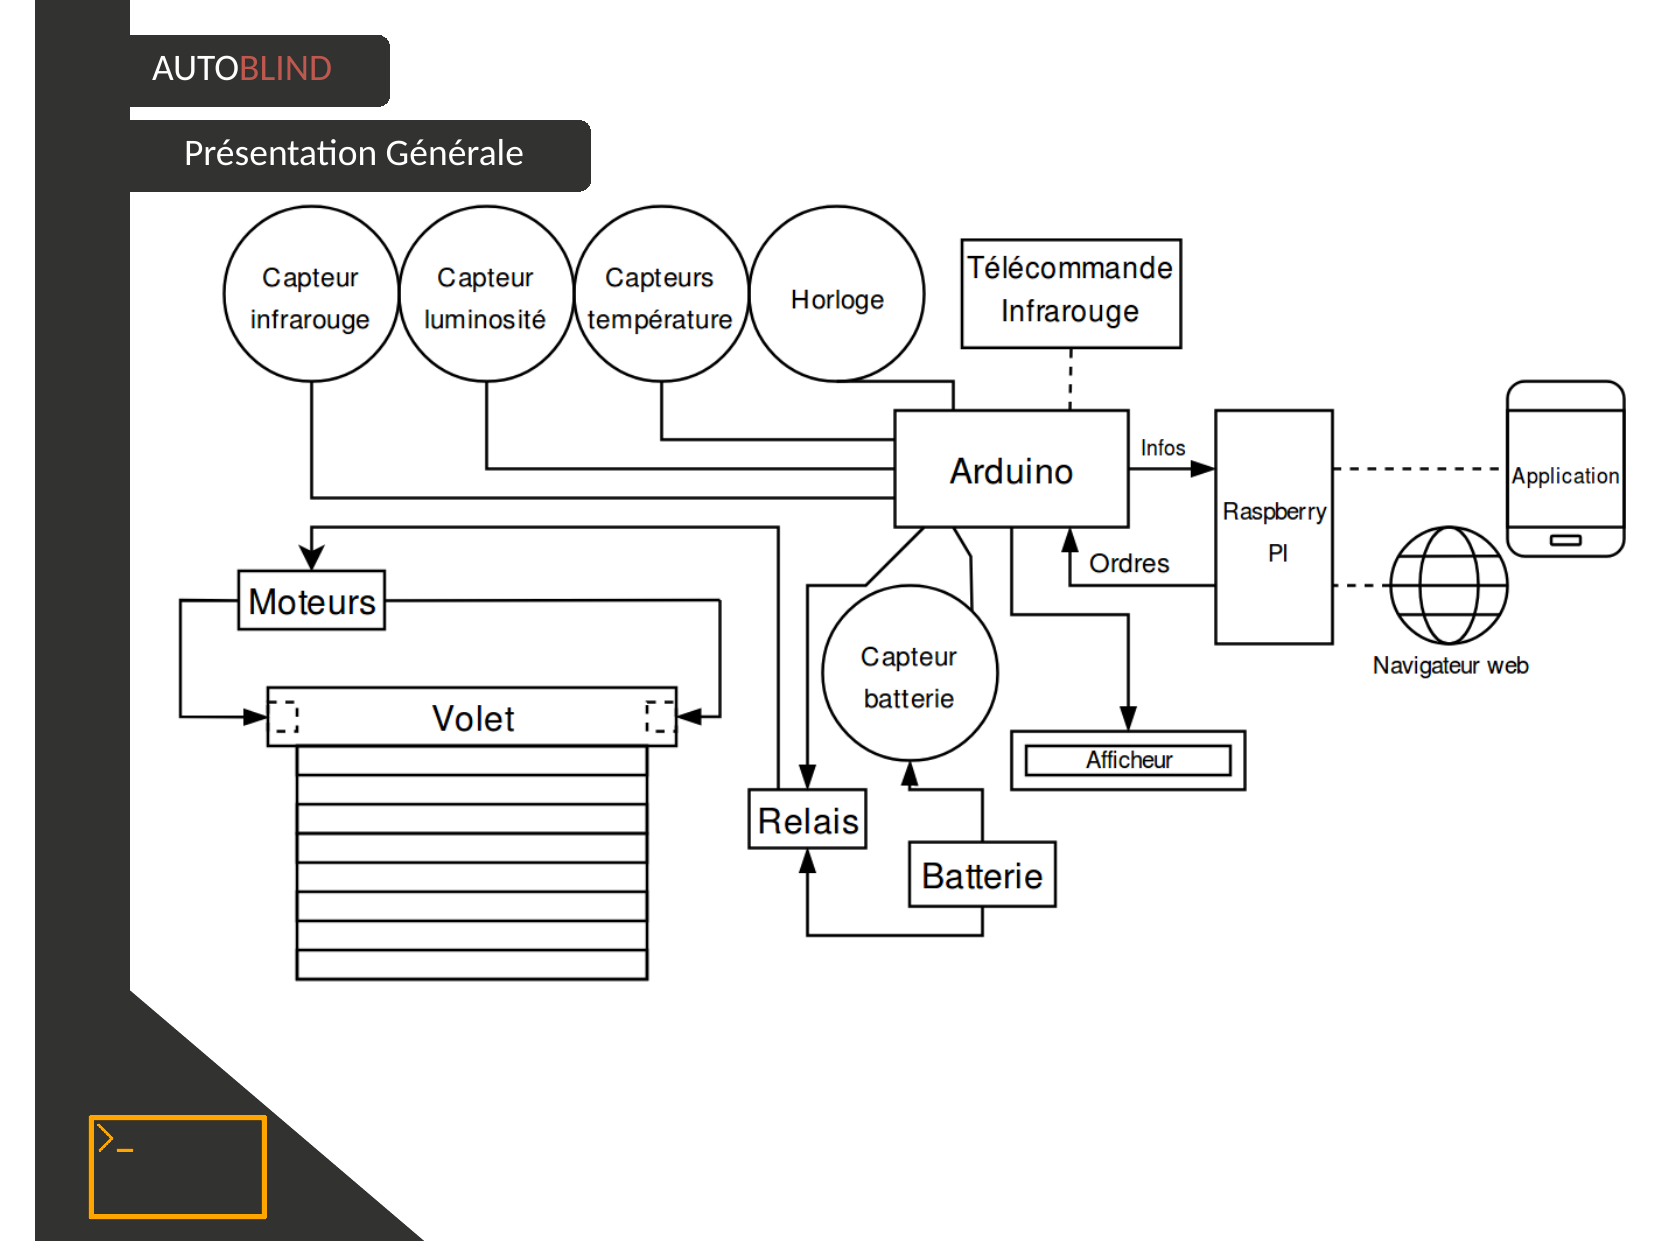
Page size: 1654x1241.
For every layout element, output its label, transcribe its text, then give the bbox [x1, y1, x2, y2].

picture [82, 1110, 272, 1223]
text_box [35, 0, 425, 1241]
picture [135, 200, 1654, 985]
text_box AUTOBLIND [130, 35, 390, 107]
text_box Présentation Générale [118, 120, 591, 192]
